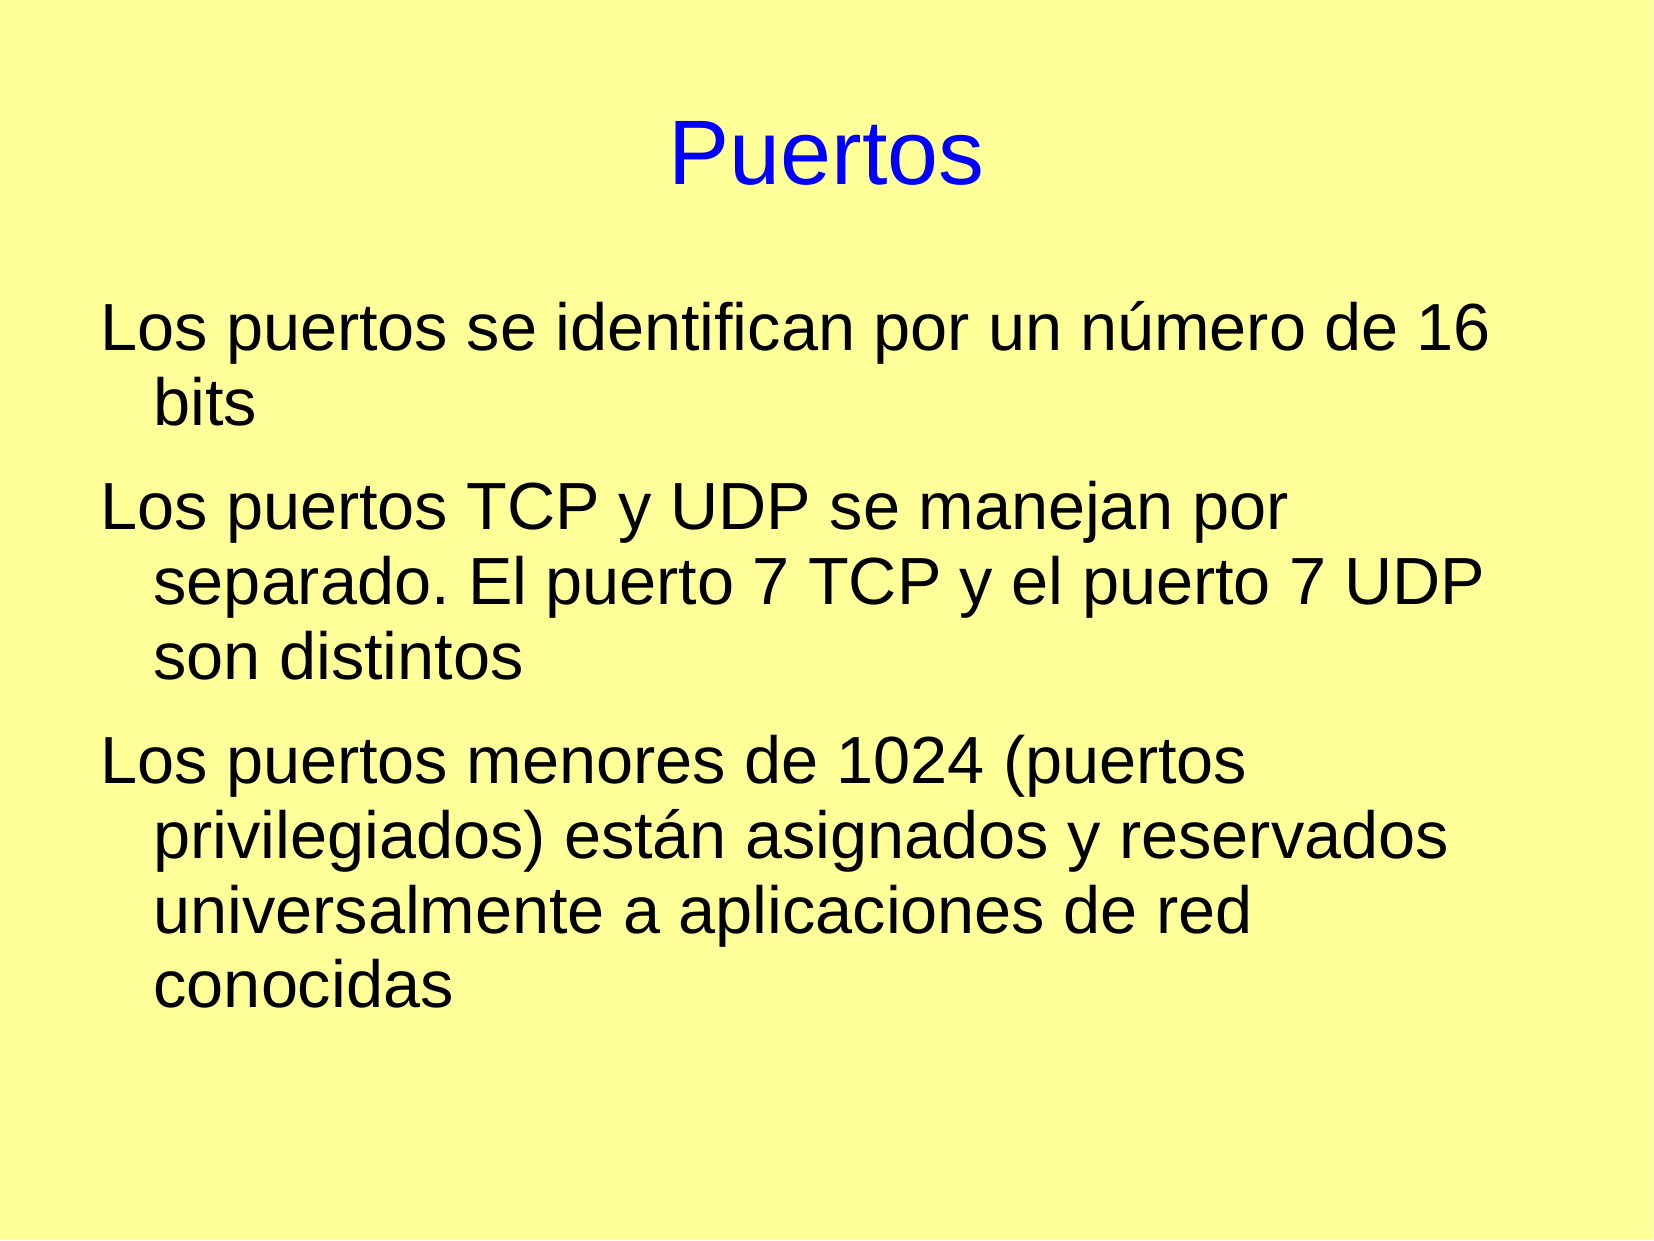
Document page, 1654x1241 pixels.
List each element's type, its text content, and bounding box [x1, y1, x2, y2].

title Puertos [82, 49, 1571, 257]
list Los puertos se identifican por un número de 16 bits Los puertos TCP y UDP se manejan por separado. El puerto 7 TCP y el puerto 7 UDP son distintos Los puertos menores de 1024 (puertos privilegiados) están asignados y reservados universalmente a aplicaciones de red conocidas [82, 290, 1571, 1109]
